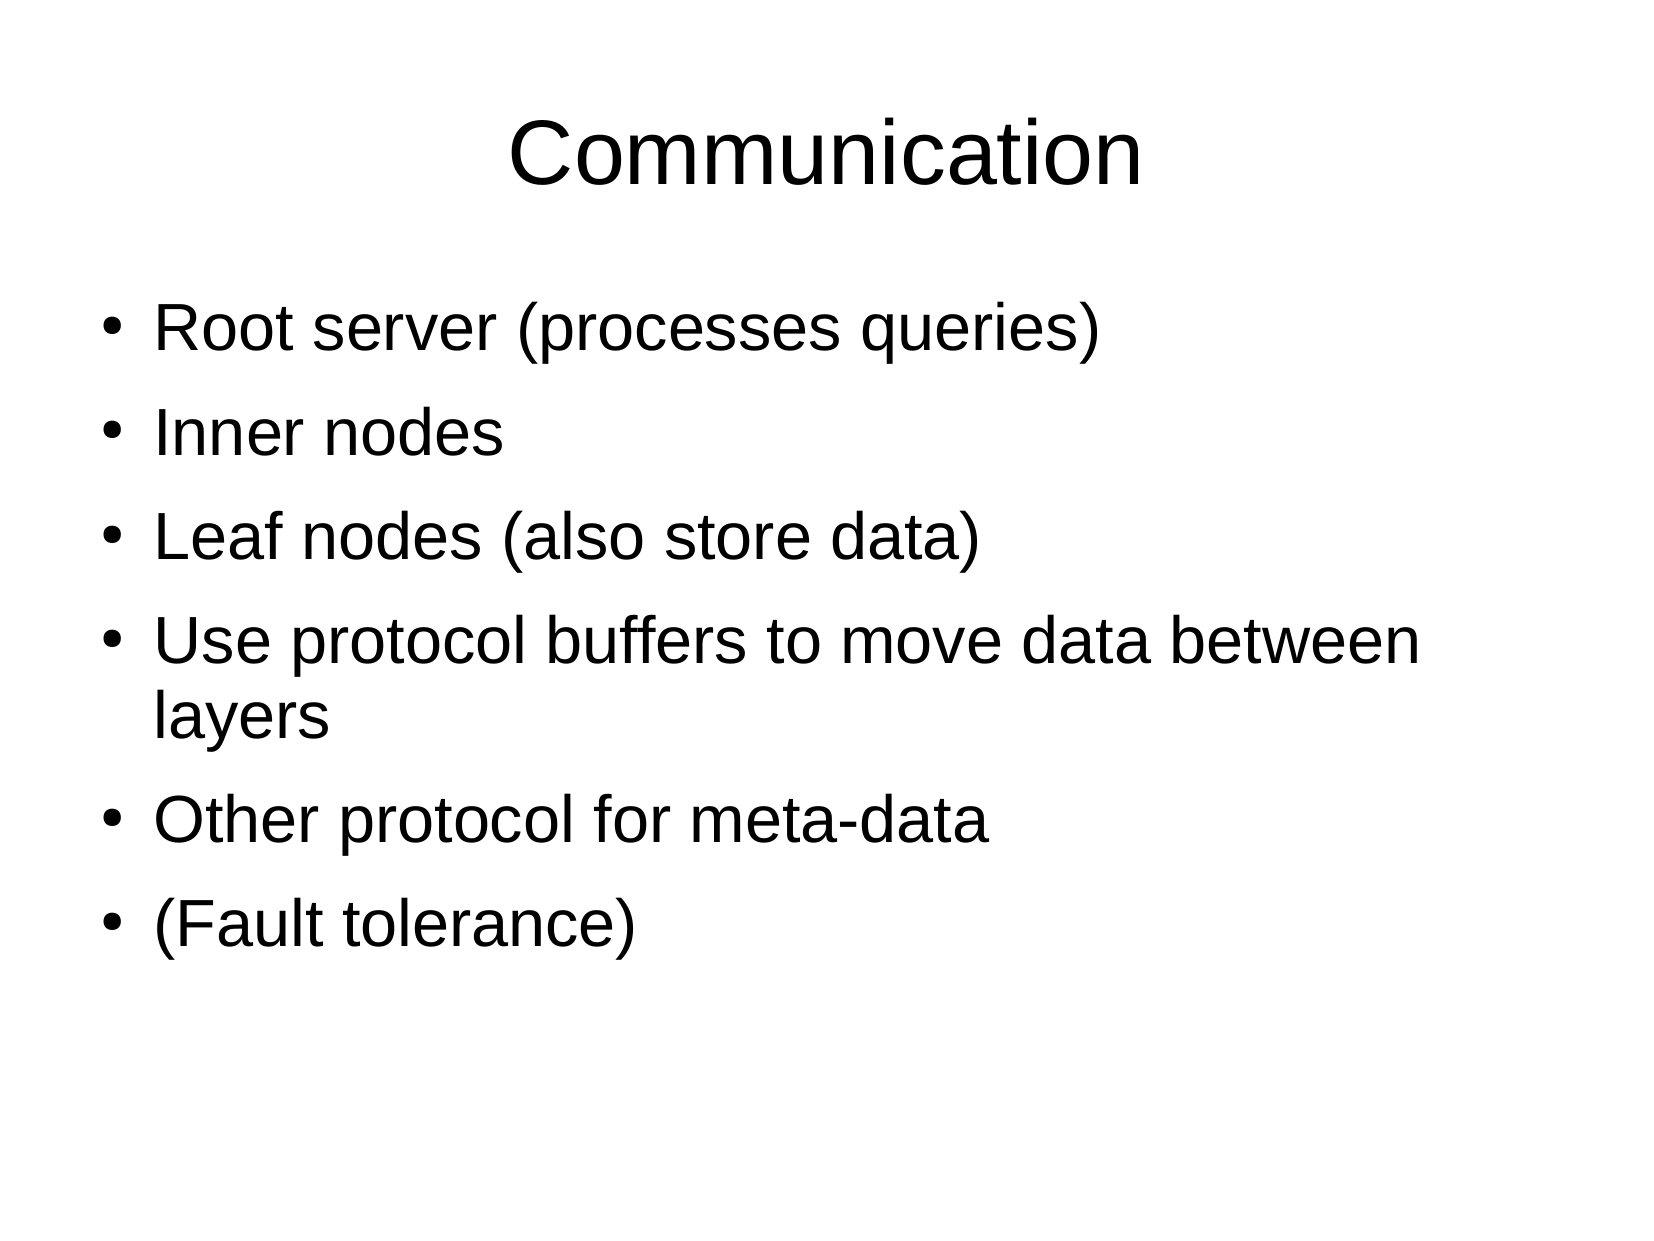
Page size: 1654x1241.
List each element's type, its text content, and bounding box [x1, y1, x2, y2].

title Communication [82, 49, 1571, 257]
list Root server (processes queries) Inner nodes Leaf nodes (also store data) Use protocol buffers to move data between layers Other protocol for meta-data (Fault tolerance) [82, 290, 1571, 1109]
